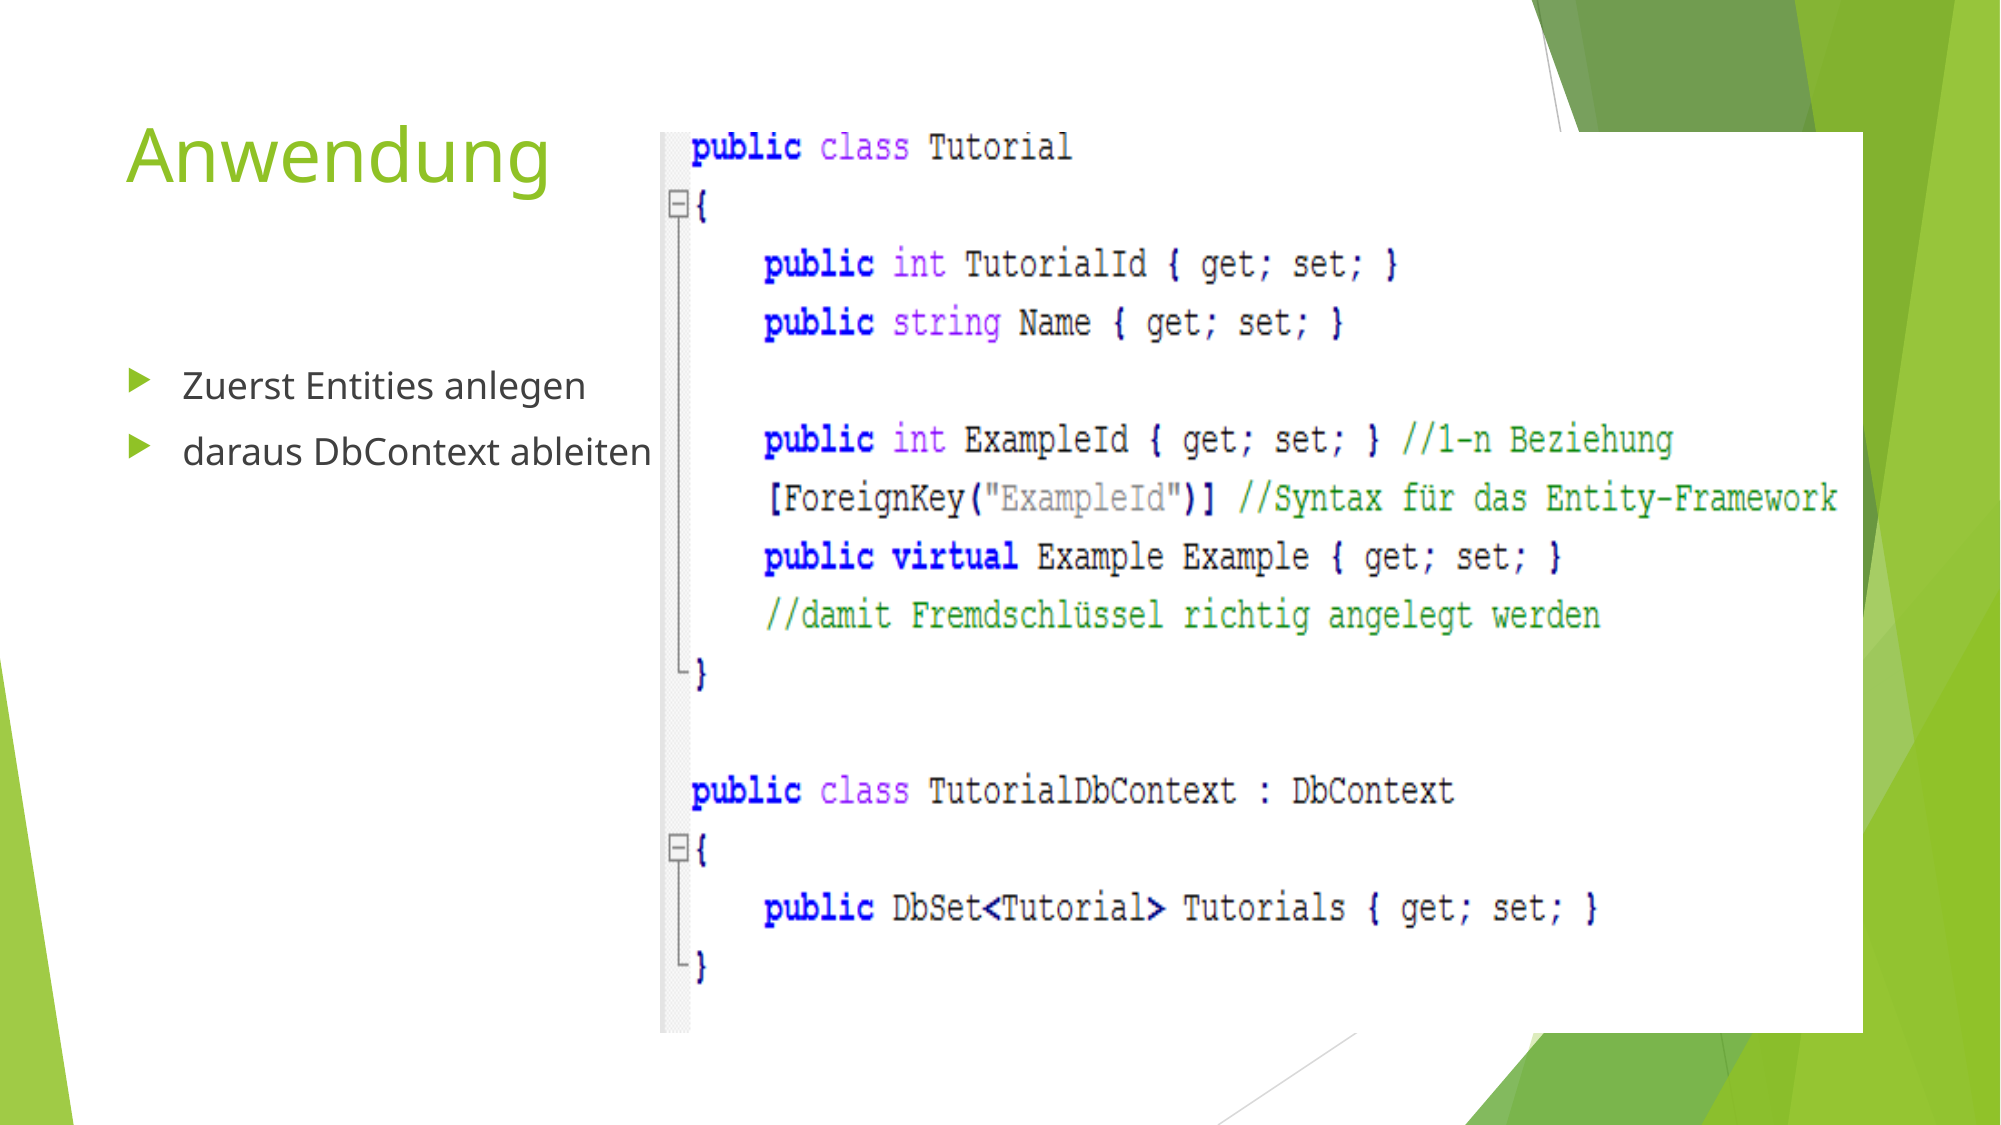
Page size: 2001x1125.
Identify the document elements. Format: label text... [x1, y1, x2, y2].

title Anwendung [111, 99, 1522, 317]
picture [660, 132, 1863, 1033]
list Zuerst Entities anlegen daraus DbContext ableiten [111, 354, 660, 992]
